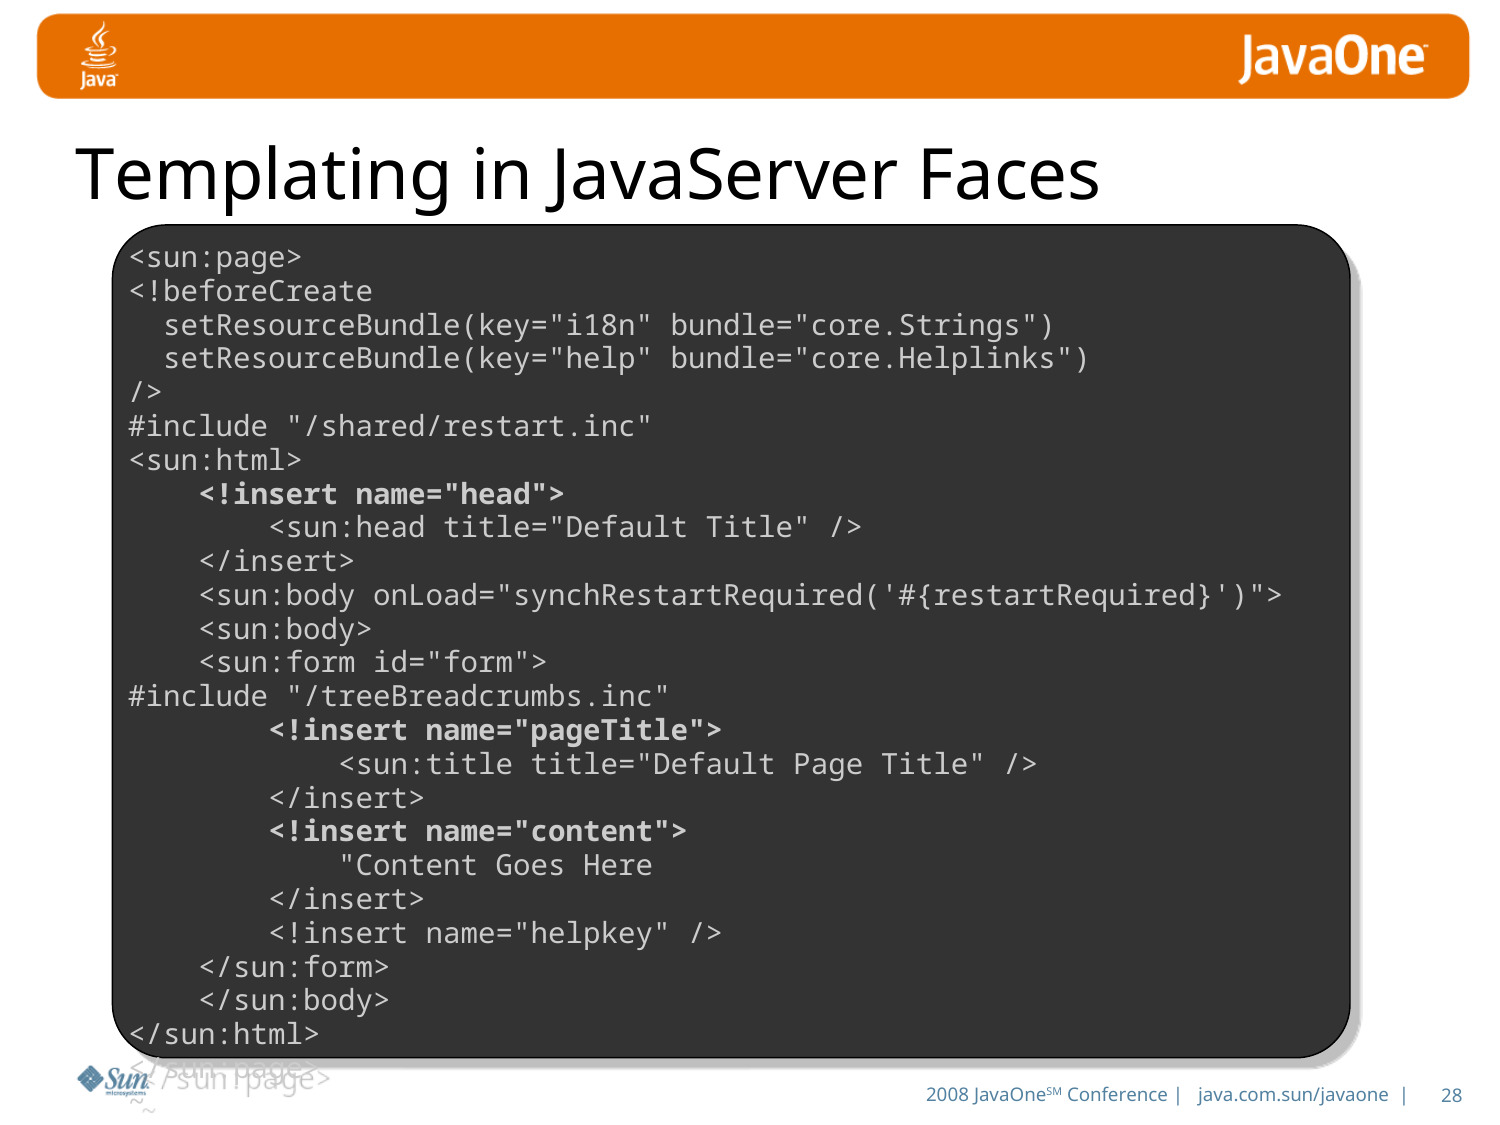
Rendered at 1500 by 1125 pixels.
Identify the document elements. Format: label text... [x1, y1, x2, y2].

title Templating in JavaServer Faces [75, 123, 1437, 227]
picture [0, 0, 1500, 1125]
text_box <sun:page> <!beforeCreate setResourceBundle(key="i18n" bundle="core.Strings") setResourceBundle(key="help" bundle="core.Helplinks") /> #include "/shared/restart.inc" <sun:html> <!insert name="head"> <sun:head title="Default Title" /> </insert> <sun:body onLoad="synchRestartRequired('#{restartRequired}')"> <sun:body> <sun:form id="form"> #include "/treeBreadcrumbs.inc" <!insert name="pageTitle"> <sun:title title="Default Page Title" /> </insert> <!insert name="content"> "Content Goes Here </insert> <!insert name="helpkey" /> </sun:form> </sun:body> </sun:html> </sun:page> ~ ~ “baseTemplate.xhtml” [112, 224, 1351, 1058]
